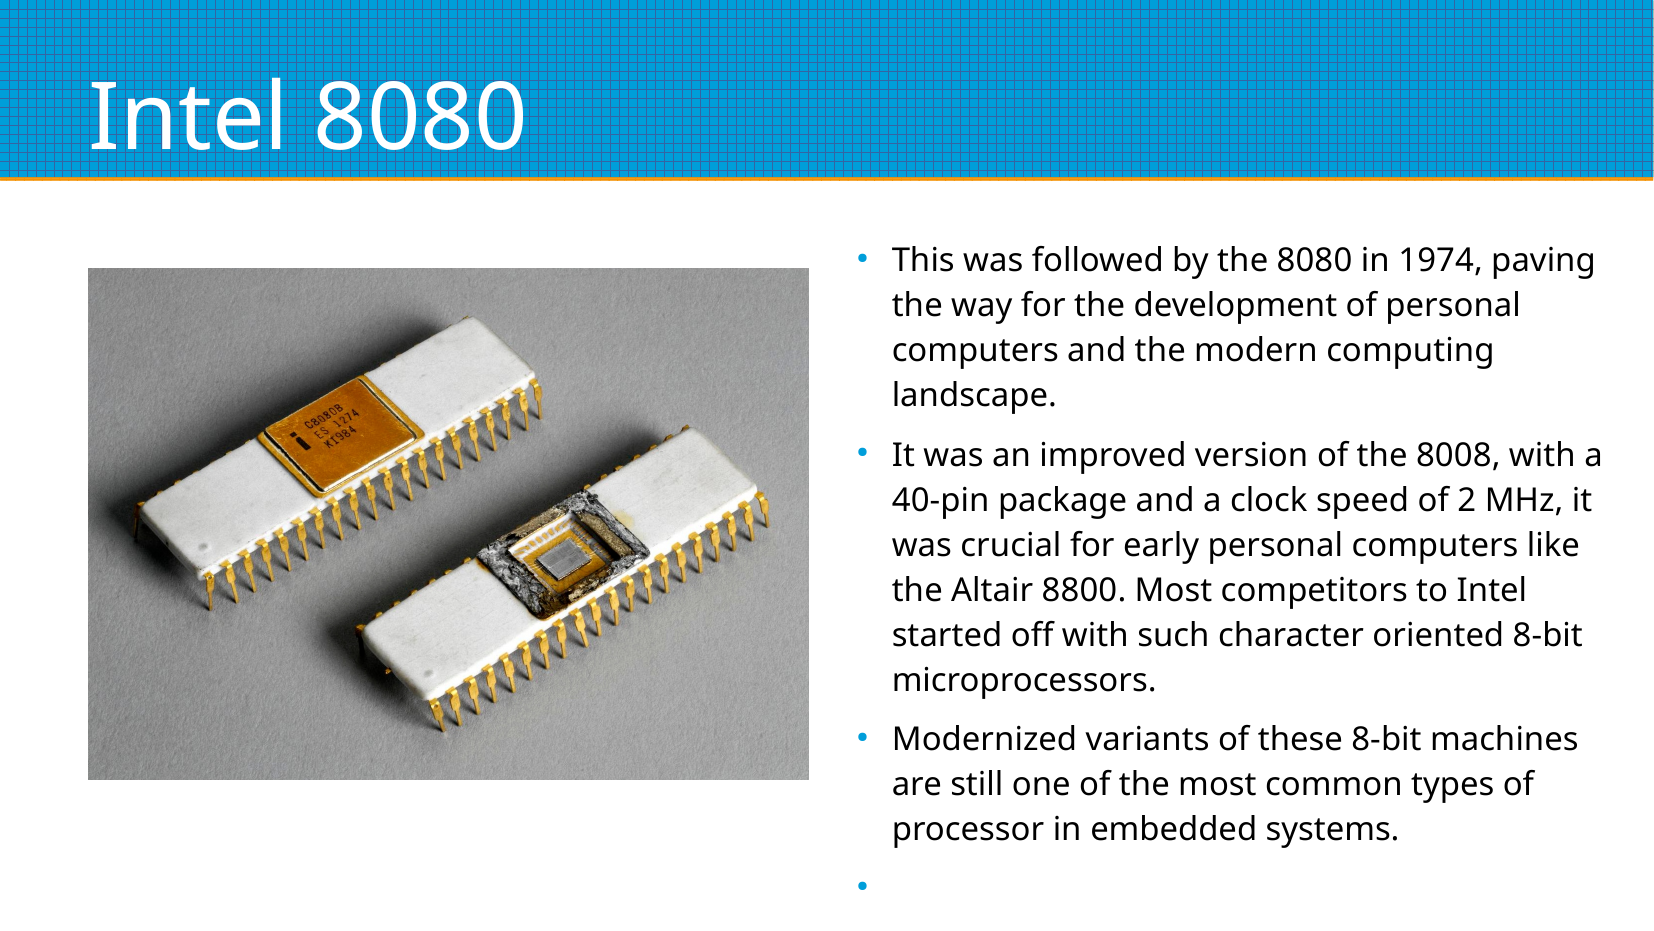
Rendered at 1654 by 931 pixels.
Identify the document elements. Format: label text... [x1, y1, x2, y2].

picture [88, 268, 809, 780]
list This was followed by the 8080 in 1974, paving the way for the development of personal computers and the modern computing landscape. It was an improved version of the 8008, with a 40-pin package and a clock speed of 2 MHz, it was crucial for early personal computers like the Altair 8800. Most competitors to Intel started off with such character oriented 8-bit microprocessors. Modernized variants of these 8-bit machines are still one of the most common types of processor in embedded systems. [845, 236, 1613, 863]
title Intel 8080 [88, 14, 1565, 178]
